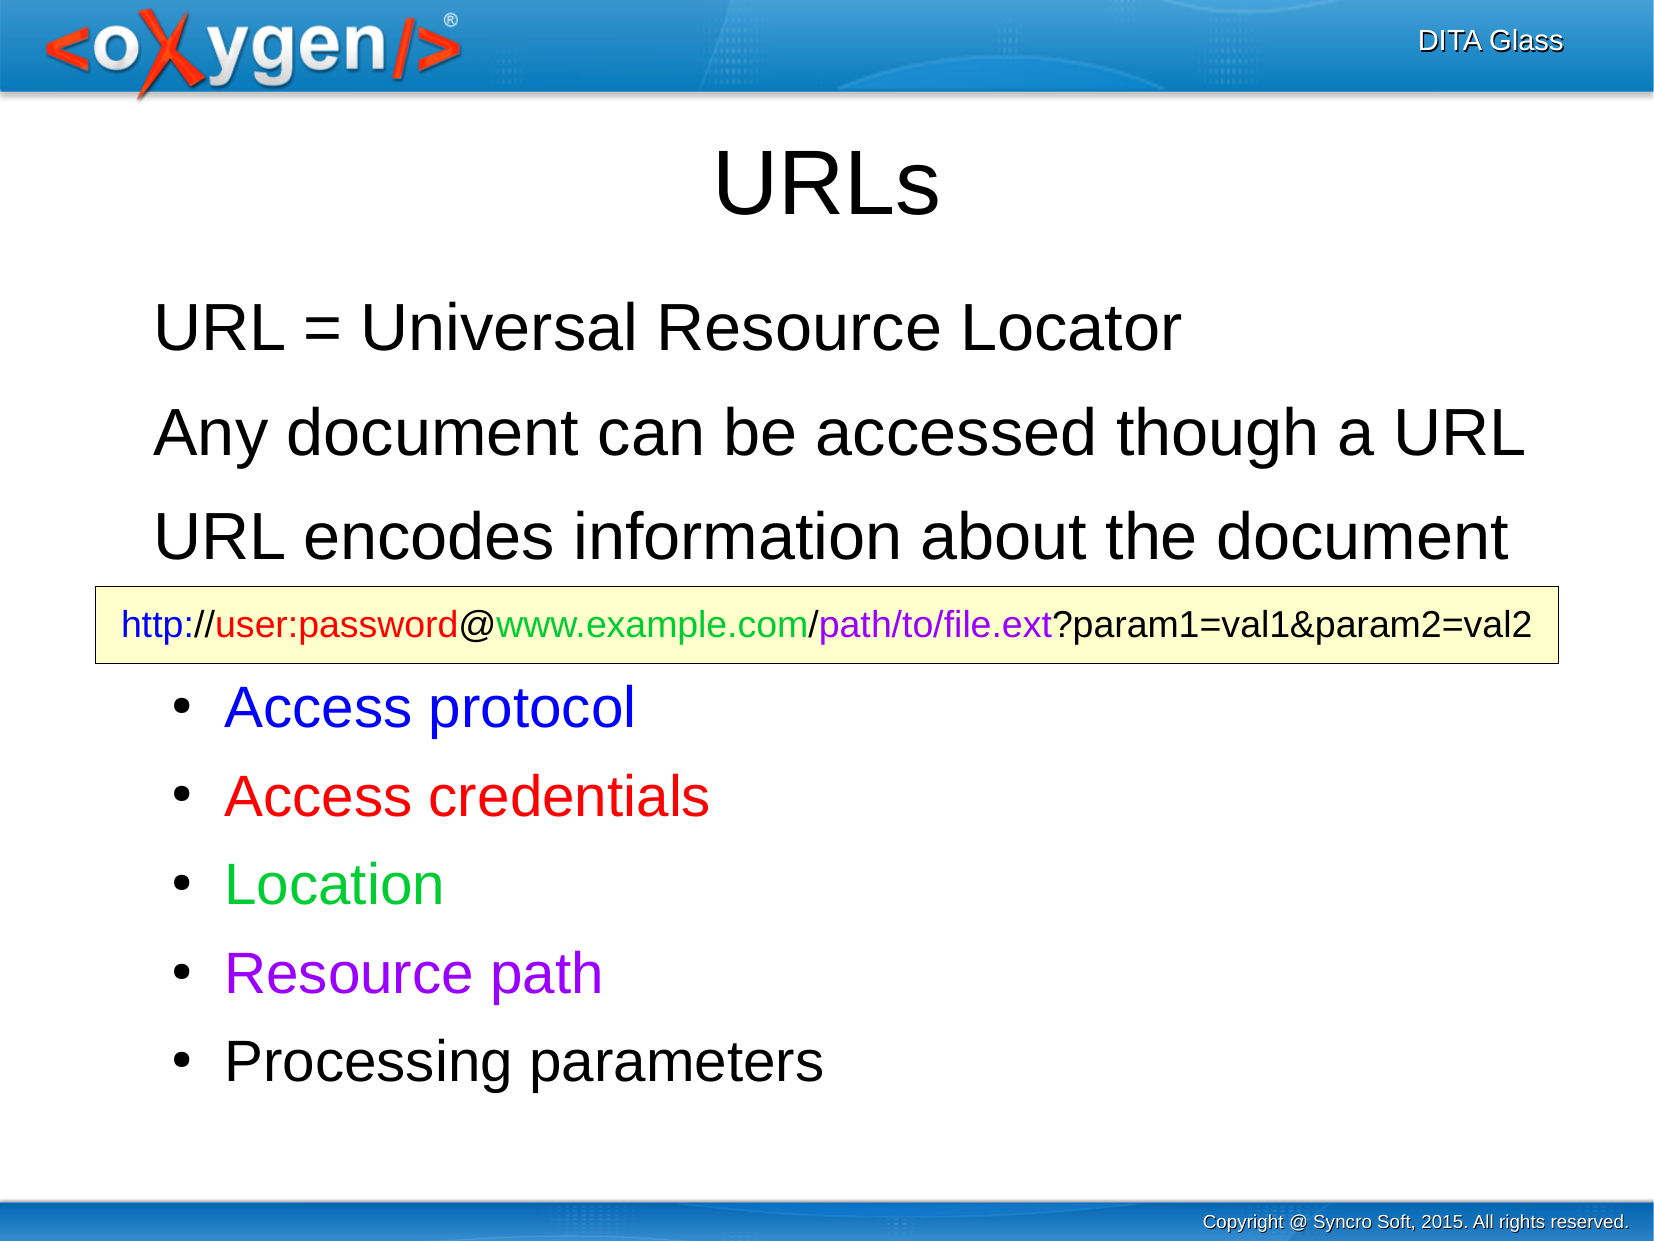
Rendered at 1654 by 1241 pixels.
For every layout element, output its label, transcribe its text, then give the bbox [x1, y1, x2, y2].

picture [0, 1195, 1654, 1241]
picture [0, 0, 1654, 109]
list URL = Universal Resource Locator Any document can be accessed though a URL URL encodes information about the document http://user:password@www.example.com/path/to/file.ext?param1=val1&param2=val2 Access protocol Access credentials Location Resource path Processing parameters [82, 290, 1571, 1094]
title URLs [82, 78, 1571, 287]
